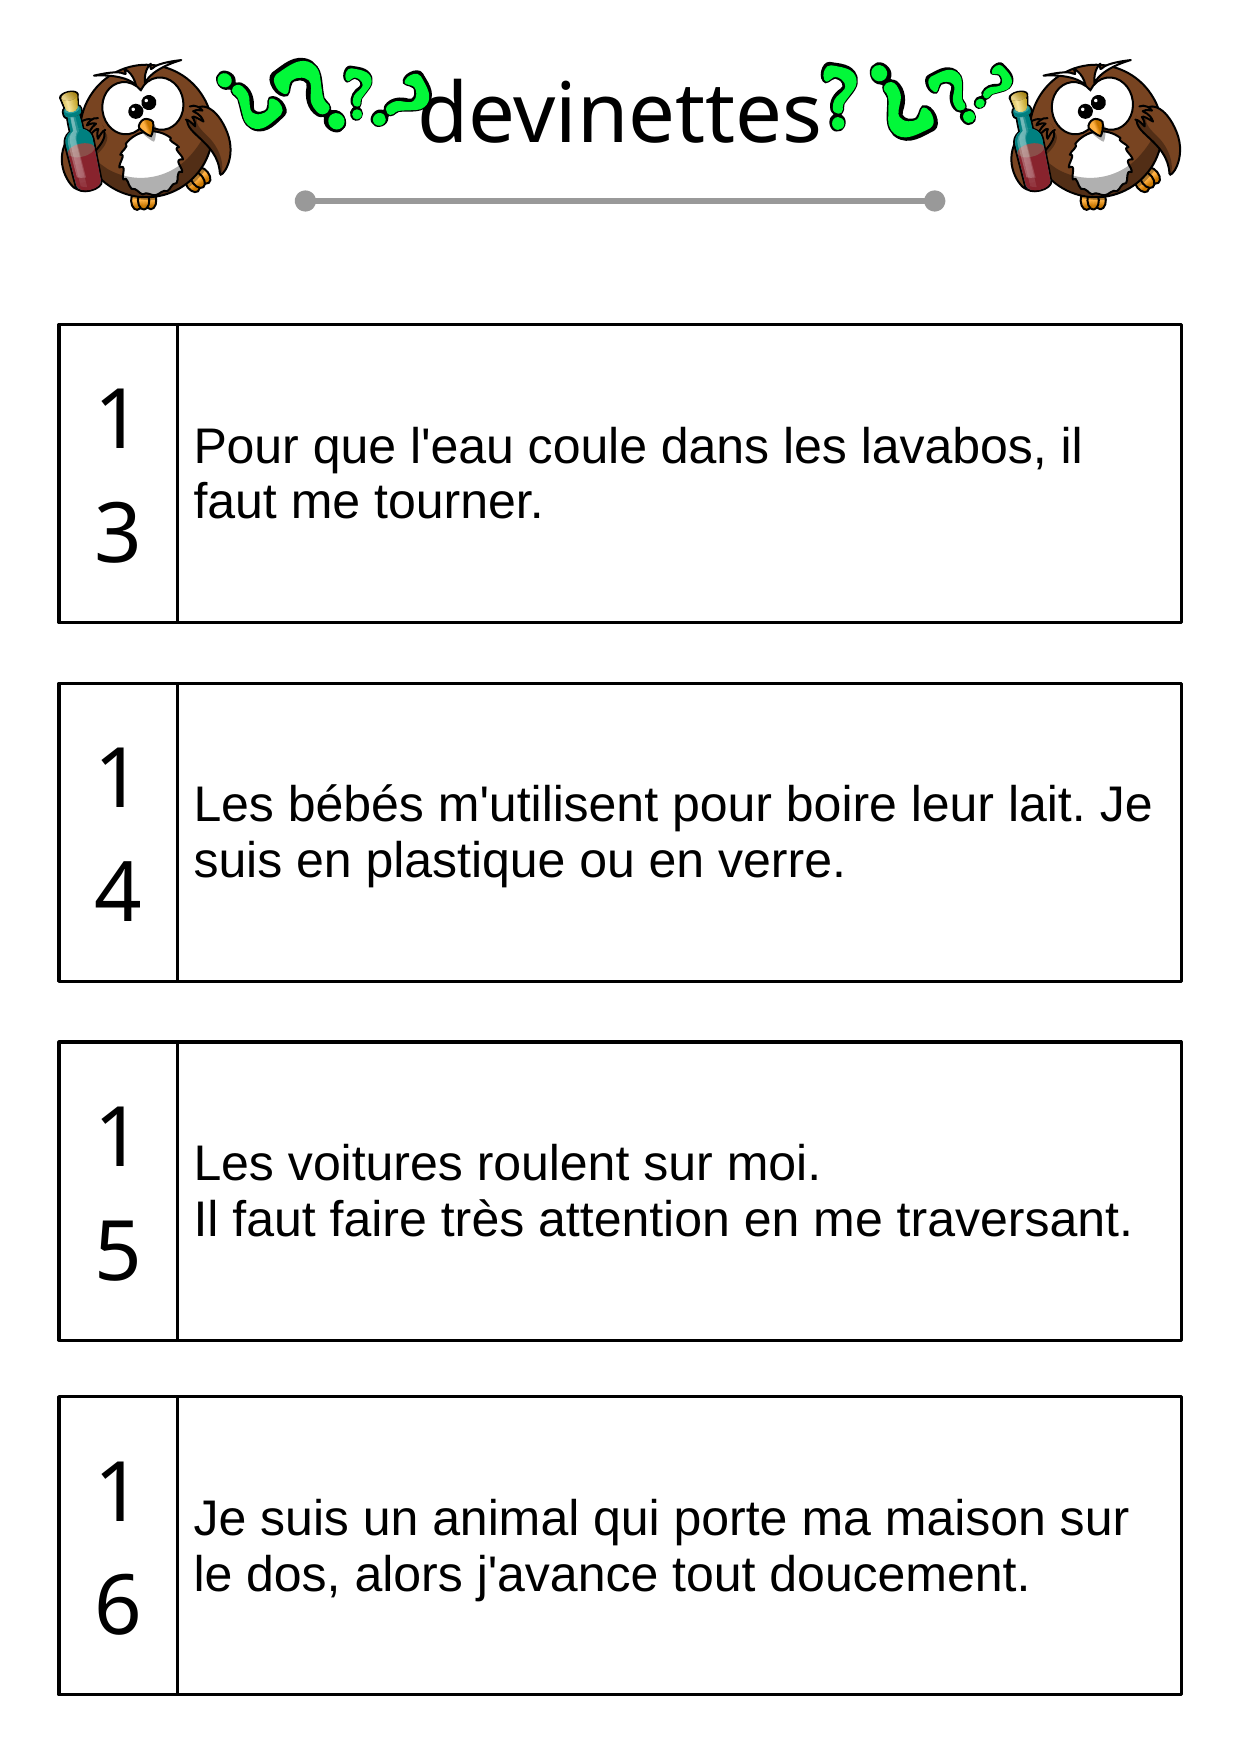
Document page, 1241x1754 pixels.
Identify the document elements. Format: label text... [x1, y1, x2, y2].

picture [820, 51, 944, 152]
text_box Je suis un animal qui porte ma maison sur le dos, alors j'avance tout doucement. [179, 1396, 1182, 1695]
text_box Pour que l'eau coule dans les lavabos, il faut me tourner. [179, 324, 1182, 623]
text_box 14 [59, 683, 178, 982]
picture [920, 59, 1182, 211]
text_box 15 [59, 1041, 178, 1341]
text_box 16 [59, 1396, 178, 1695]
text_box 13 [59, 324, 178, 623]
text_box devinettes [59, 46, 297, 93]
text_box devinettes [232, 46, 1182, 159]
picture [59, 46, 441, 211]
text_box Les bébés m'utilisent pour boire leur lait. Je suis en plastique ou en verre. [179, 683, 1182, 982]
text_box Les voitures roulent sur moi. Il faut faire très attention en me traversant. [179, 1041, 1182, 1341]
